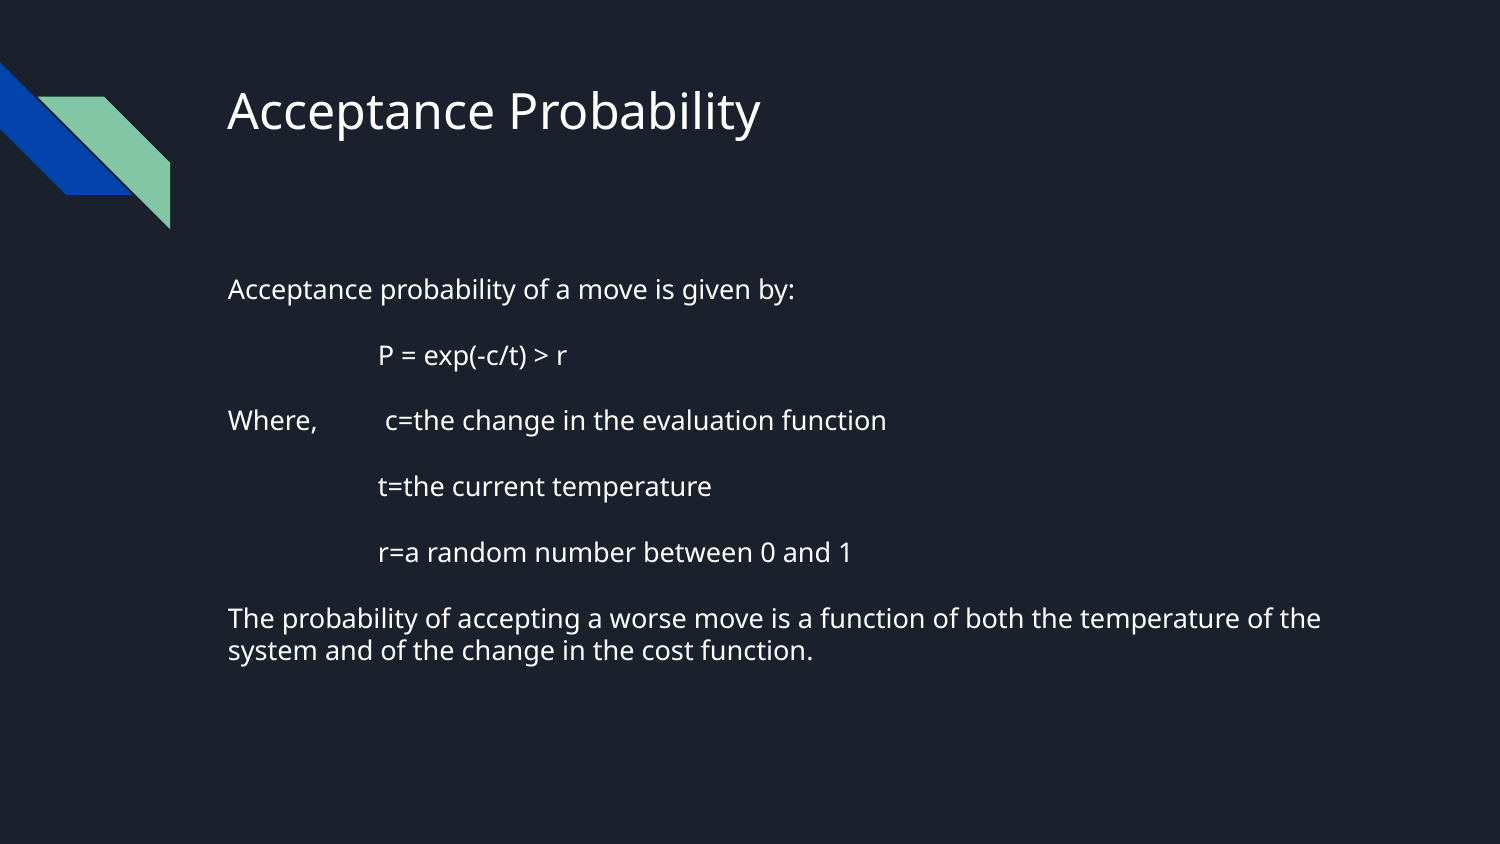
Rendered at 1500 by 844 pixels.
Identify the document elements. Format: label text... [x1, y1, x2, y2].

list Acceptance probability of a move is given by: P = exp(-c/t) > r Where, c=the change in the evaluation function t=the current temperature r=a random number between 0 and 1 The probability of accepting a worse move is a function of both the temperature of the system and of the change in the cost function. [212, 257, 1368, 735]
title Acceptance Probability [212, 64, 1368, 215]
